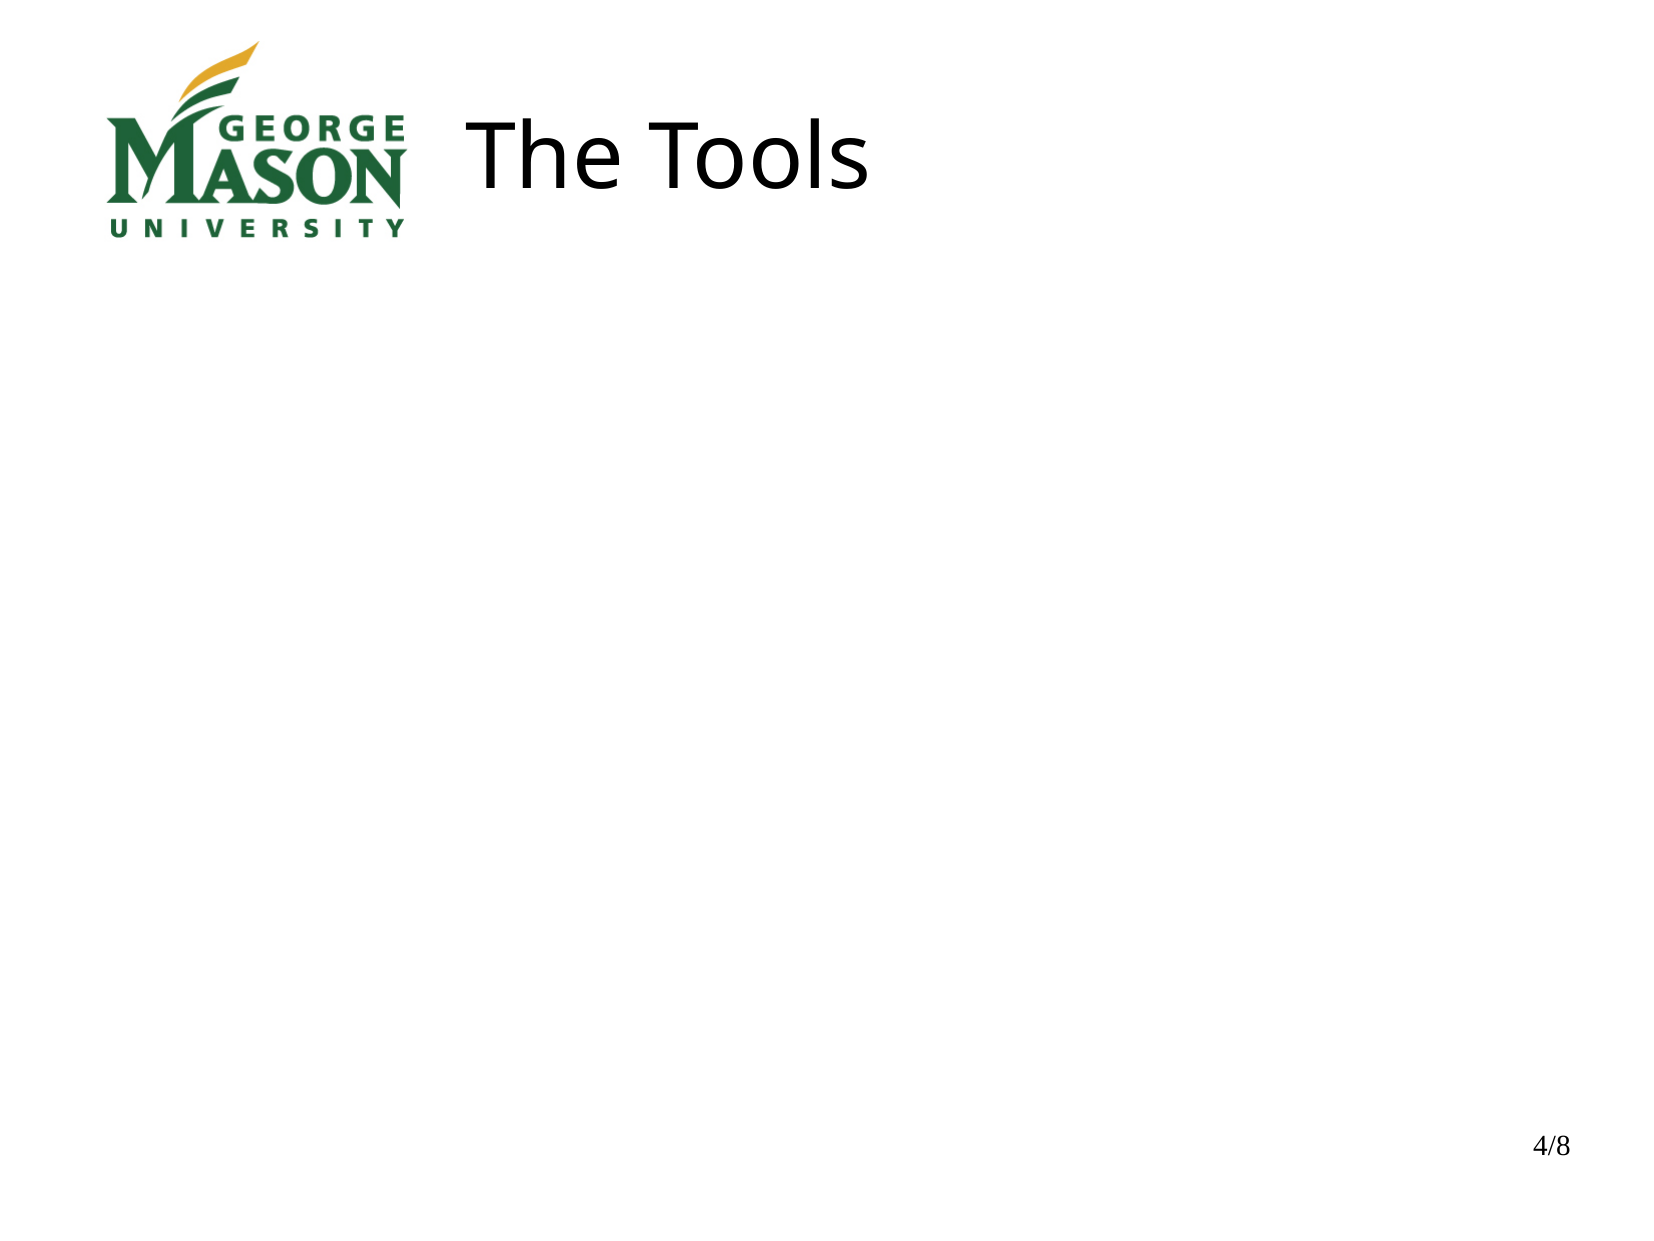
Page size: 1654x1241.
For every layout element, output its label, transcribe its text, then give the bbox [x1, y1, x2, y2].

title The Tools [465, 49, 1571, 257]
picture [88, 33, 424, 249]
